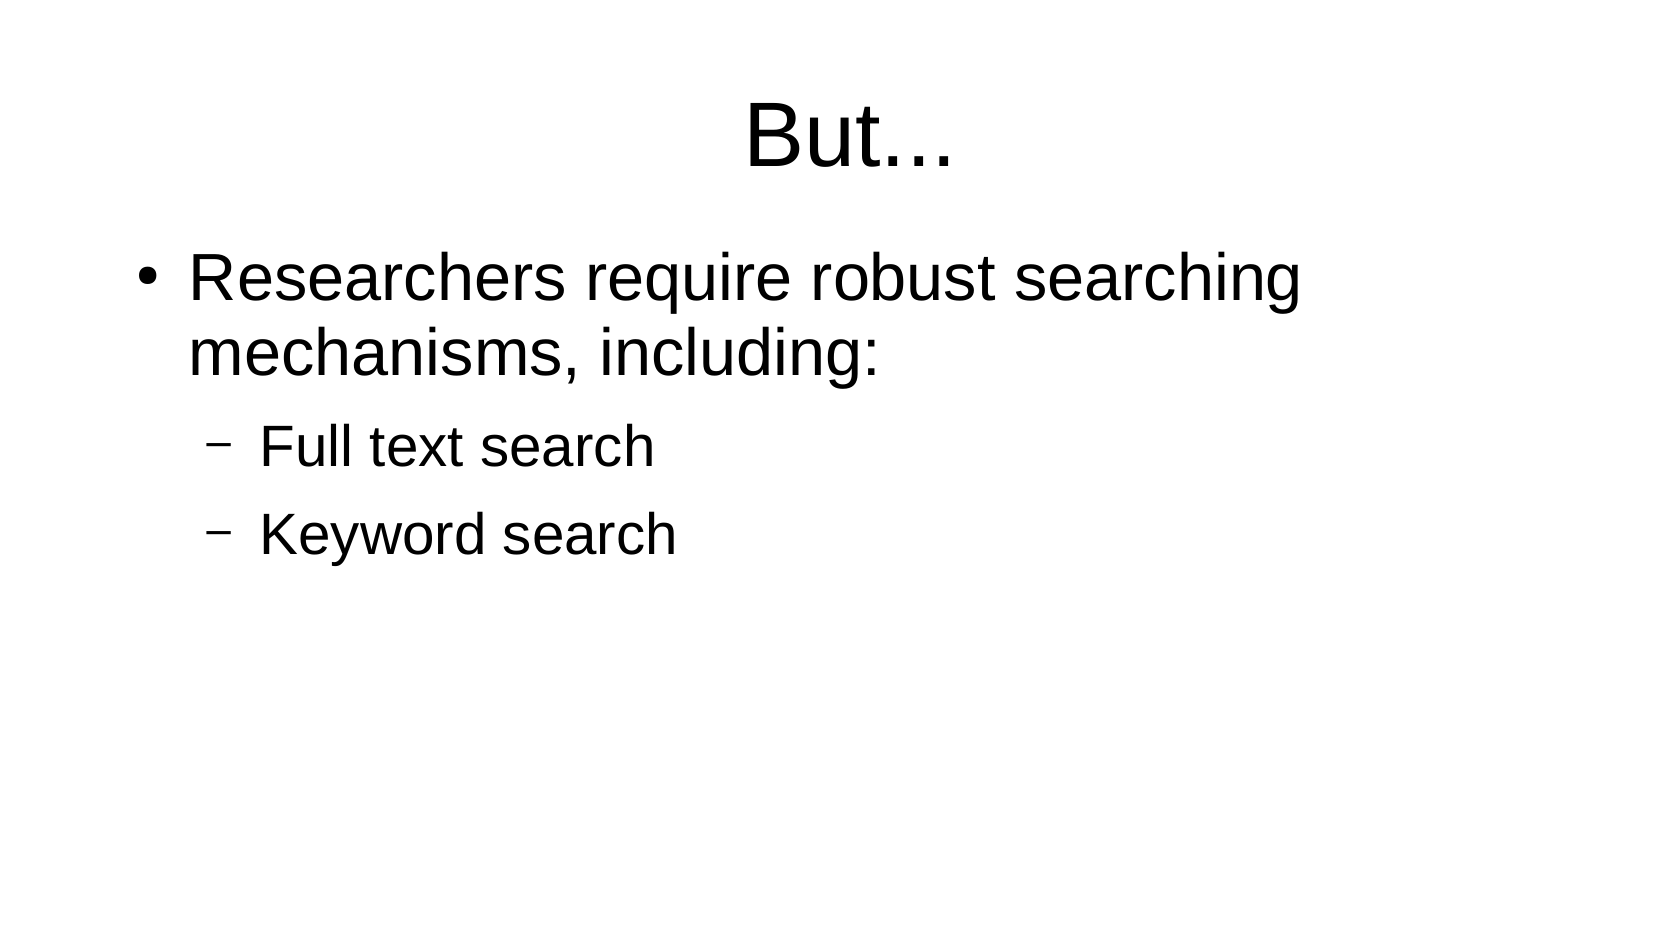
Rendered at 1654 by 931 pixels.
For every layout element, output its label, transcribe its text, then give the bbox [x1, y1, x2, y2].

title But... [106, 57, 1595, 213]
list Researchers require robust searching mechanisms, including: Full text search Keyword search [118, 240, 1607, 780]
